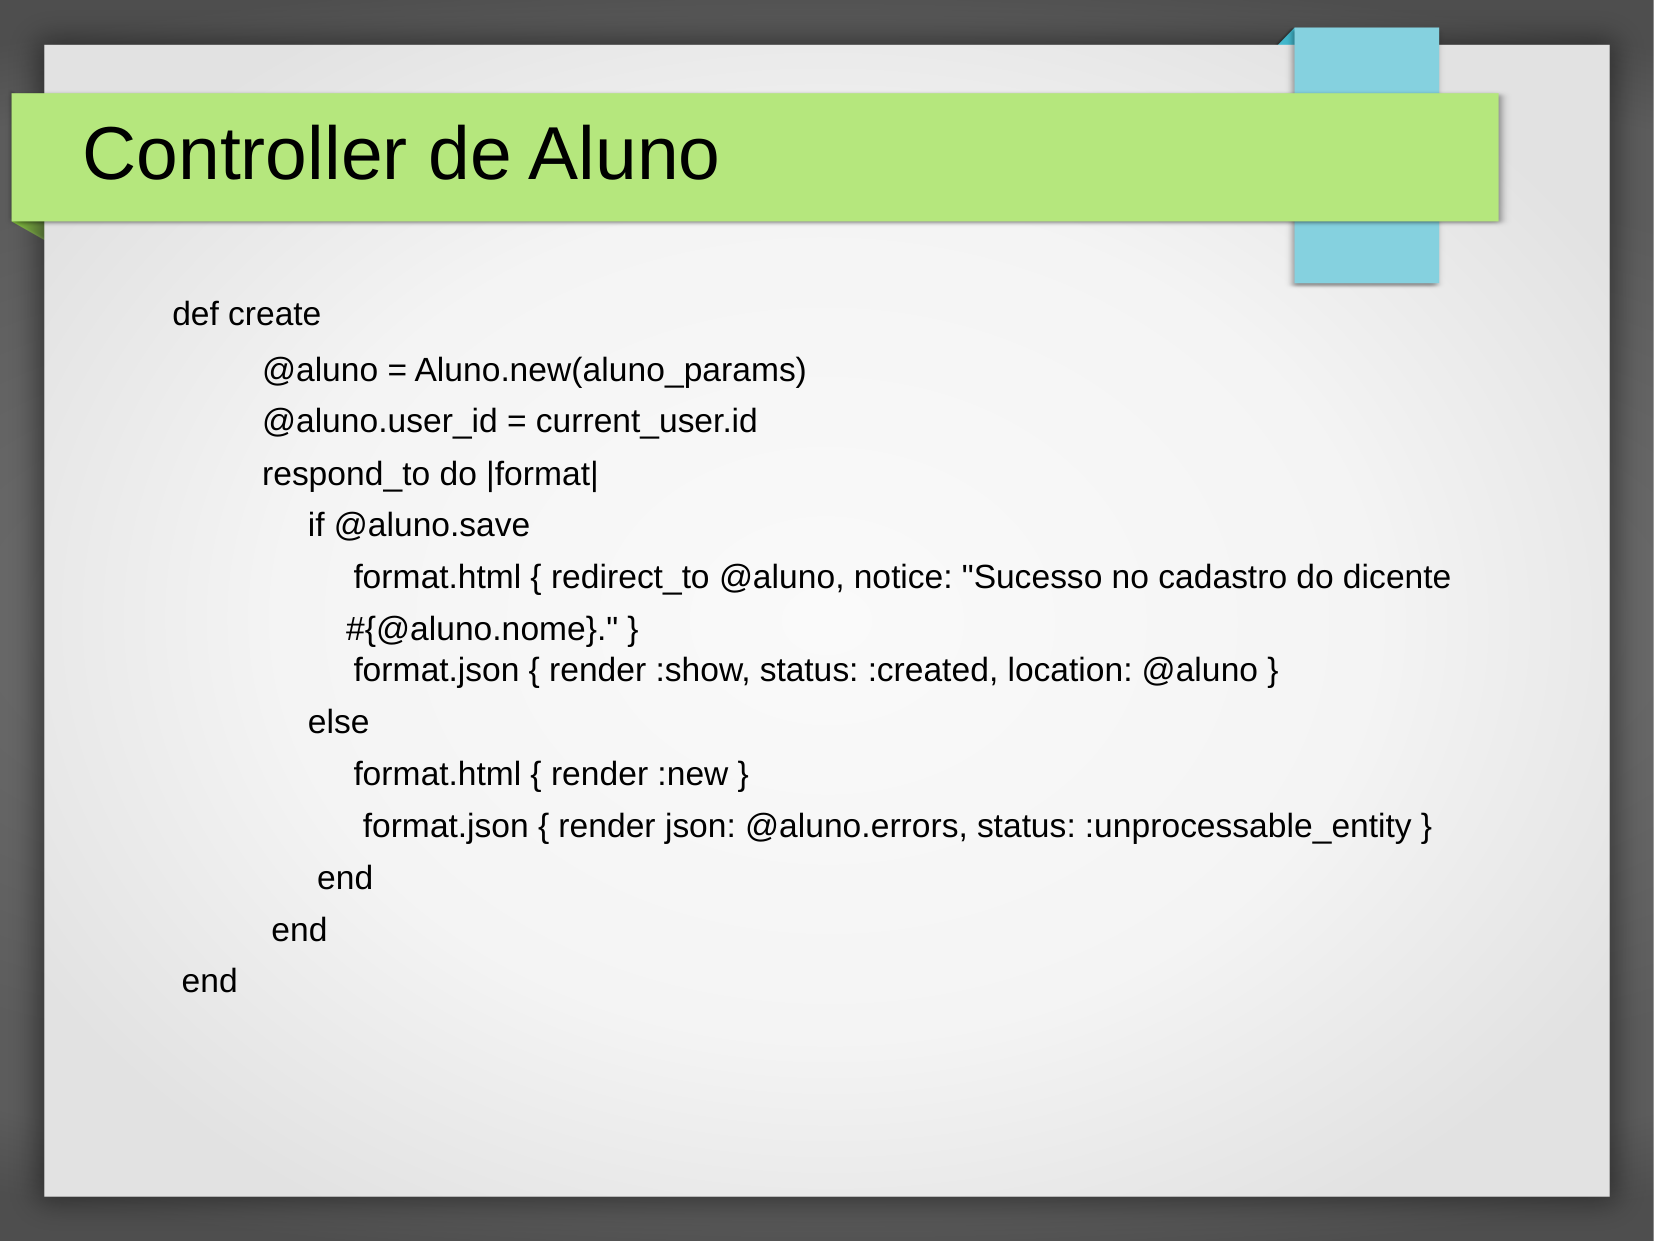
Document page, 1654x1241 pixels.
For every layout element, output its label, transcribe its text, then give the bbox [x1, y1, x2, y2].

list def create @aluno = Aluno.new(aluno_params) @aluno.user_id = current_user.id respond_to do |format| if @aluno.save format.html { redirect_to @aluno, notice: "Sucesso no cadastro do dicente #{@aluno.nome}." } format.json { render :show, status: :created, location: @aluno } else format.html { render :new } format.json { render json: @aluno.errors, status: :unprocessable_entity } end end end [82, 295, 1571, 1015]
title Controller de Aluno [82, 94, 1264, 213]
picture [0, 0, 1654, 1241]
